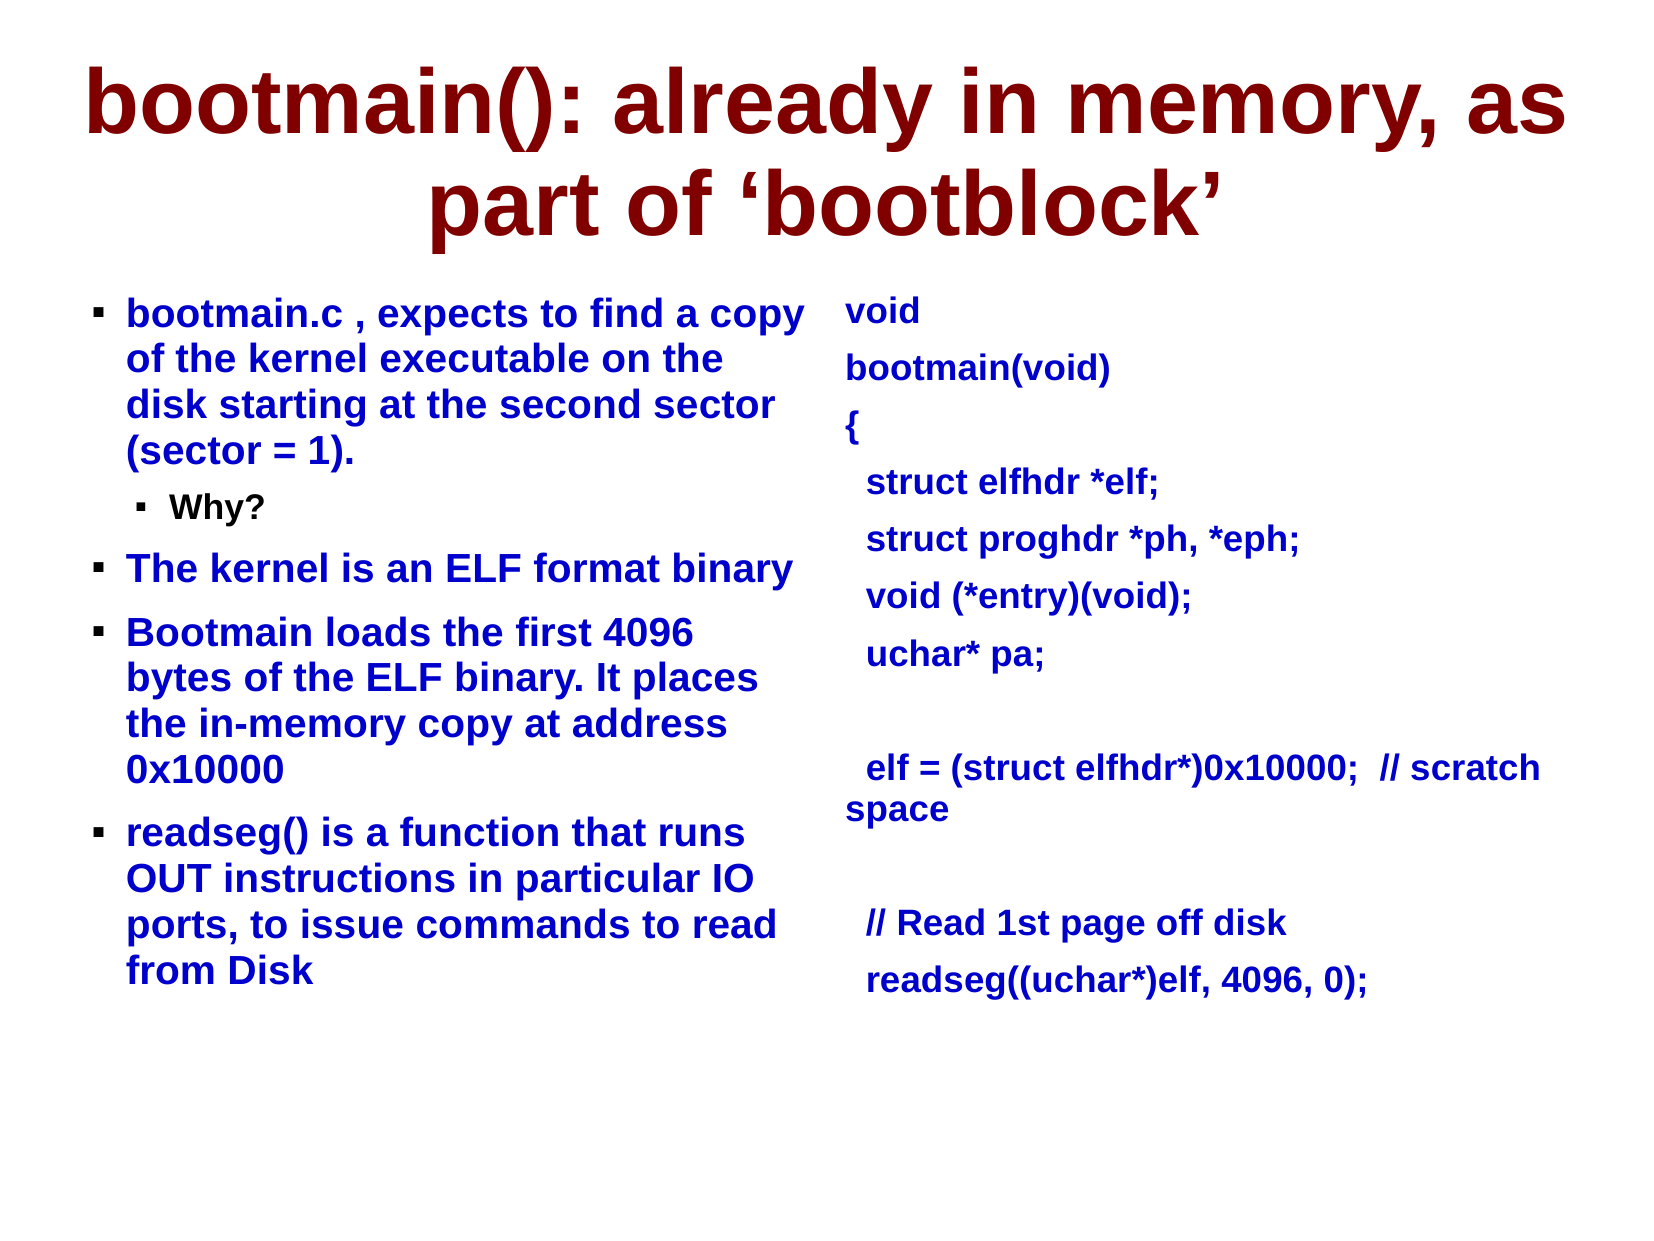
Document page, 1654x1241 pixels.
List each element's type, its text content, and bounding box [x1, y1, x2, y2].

list bootmain.c , expects to find a copy of the kernel executable on the disk starting at the second sector (sector = 1). Why? The kernel is an ELF format binary Bootmain loads the first 4096 bytes of the ELF binary. It places the in-memory copy at address 0x10000 readseg() is a function that runs OUT instructions in particular IO ports, to issue commands to read from Disk [82, 290, 809, 1010]
title bootmain(): already in memory, as part of ‘bootblock’ [82, 49, 1571, 257]
list void bootmain(void) { struct elfhdr *elf; struct proghdr *ph, *eph; void (*entry)(void); uchar* pa; elf = (struct elfhdr*)0x10000; // scratch space // Read 1st page off disk readseg((uchar*)elf, 4096, 0); [845, 290, 1572, 1010]
